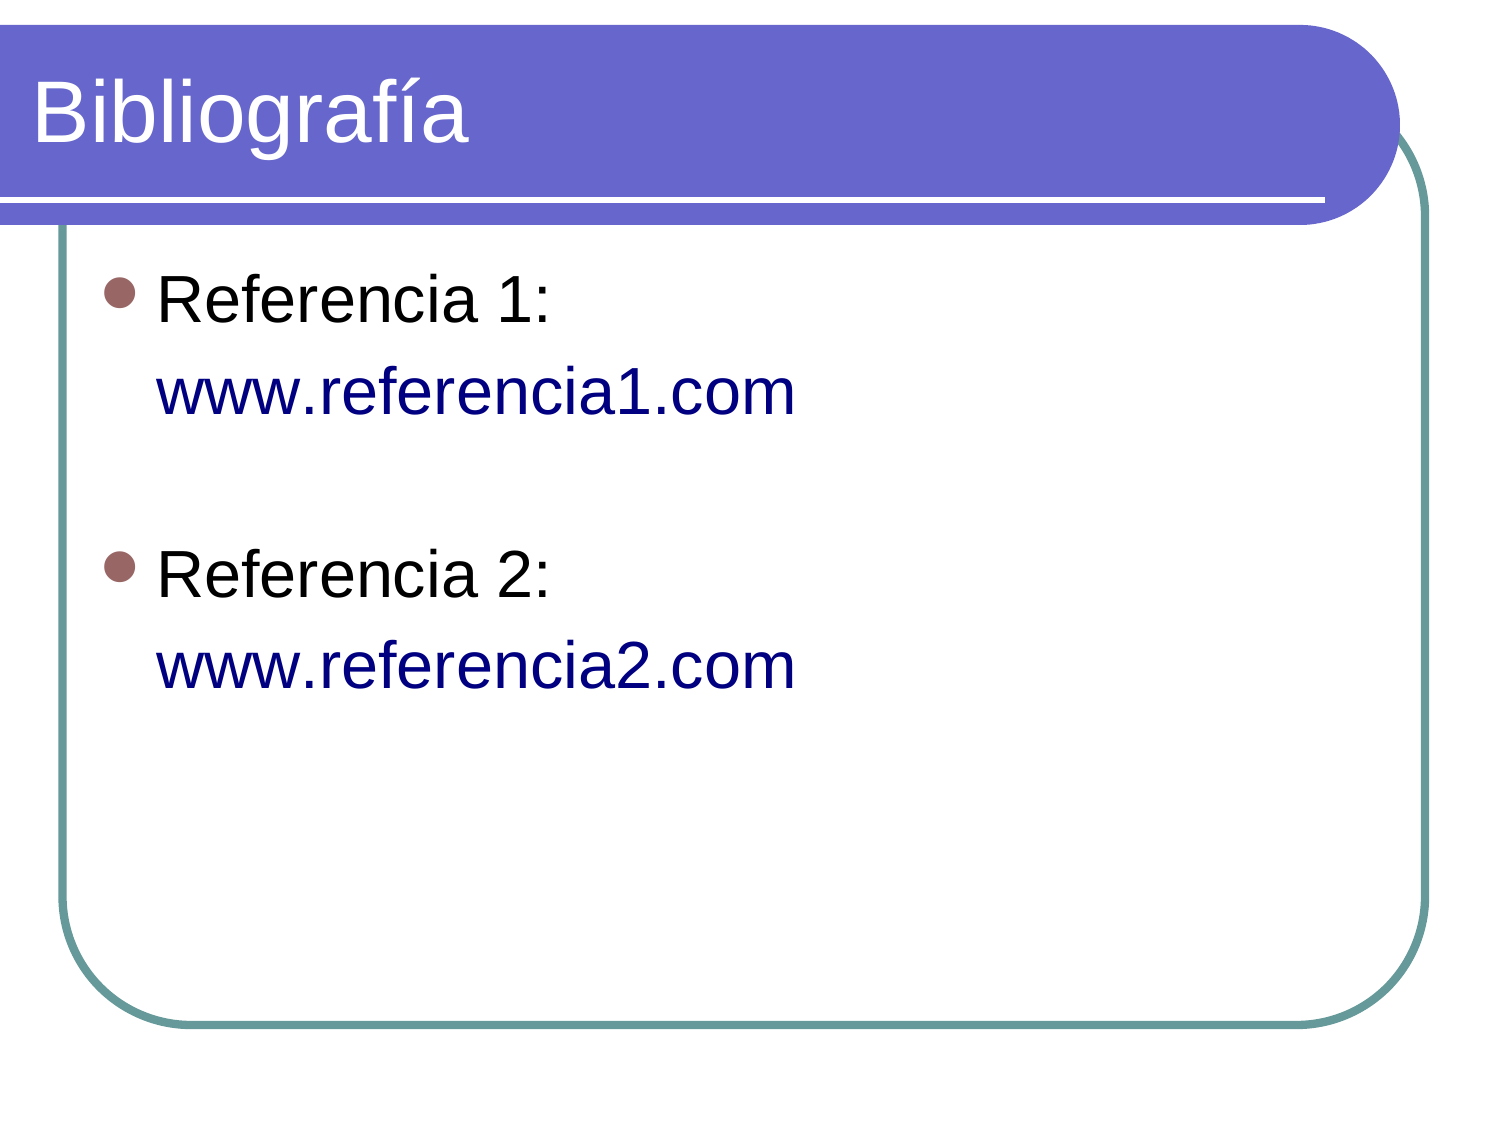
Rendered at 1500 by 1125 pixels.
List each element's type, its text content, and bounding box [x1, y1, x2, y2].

title Bibliografía [31, 7, 1347, 218]
list Referencia 1: www.referencia1.com Referencia 2: www.referencia2.com [99, 262, 1401, 973]
